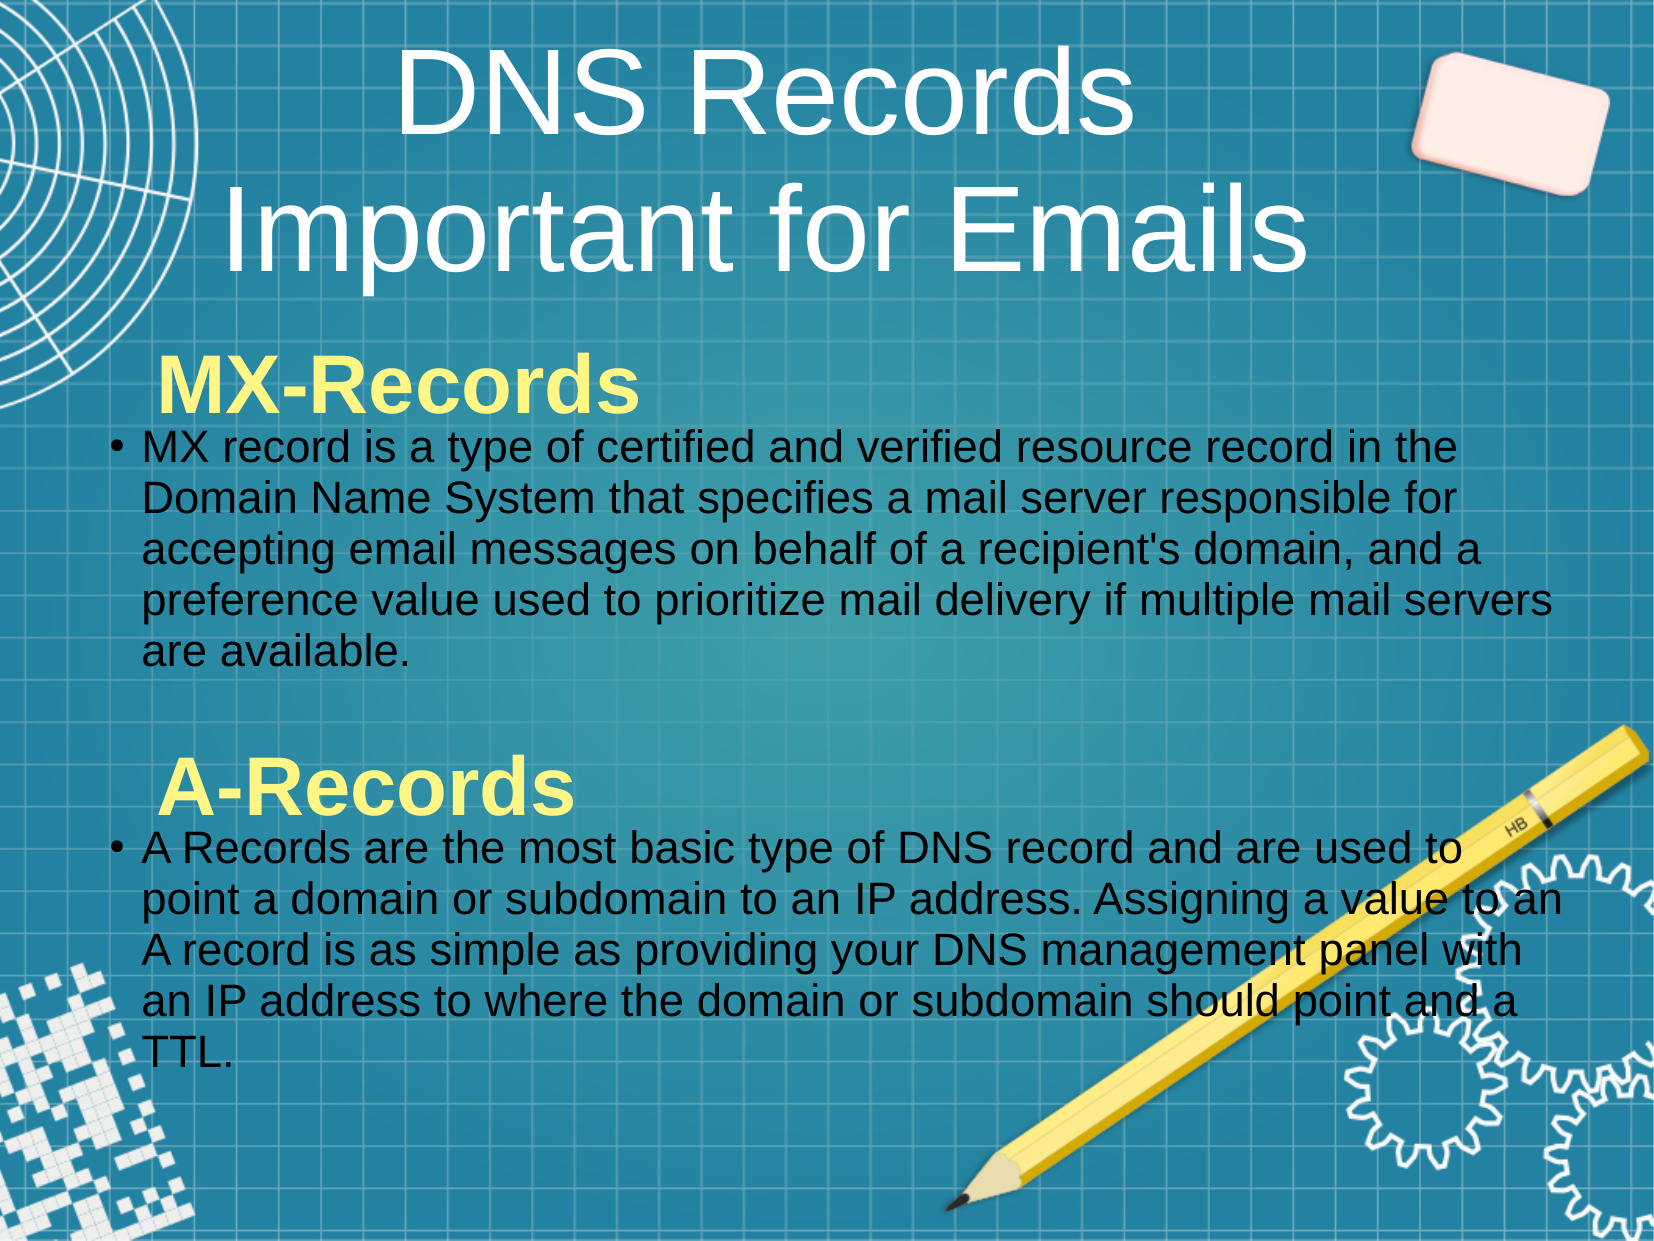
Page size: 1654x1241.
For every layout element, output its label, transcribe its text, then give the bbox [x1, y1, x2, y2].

text_box MX-Records [141, 330, 709, 424]
text_box A-Records [141, 732, 709, 826]
picture [0, 0, 1654, 1241]
text_box A Records are the most basic type of DNS record and are used to point a domain or subdomain to an IP address. Assigning a value to an A record is as simple as providing your DNS management panel with an IP address to where the domain or subdomain should point and a TTL. [94, 814, 1583, 1087]
title DNS Records Important for Emails [174, 45, 1357, 276]
text_box MX record is a type of certified and verified resource record in the Domain Name System that specifies a mail server responsible for accepting email messages on behalf of a recipient's domain, and a preference value used to prioritize mail delivery if multiple mail servers are available. [94, 413, 1583, 686]
